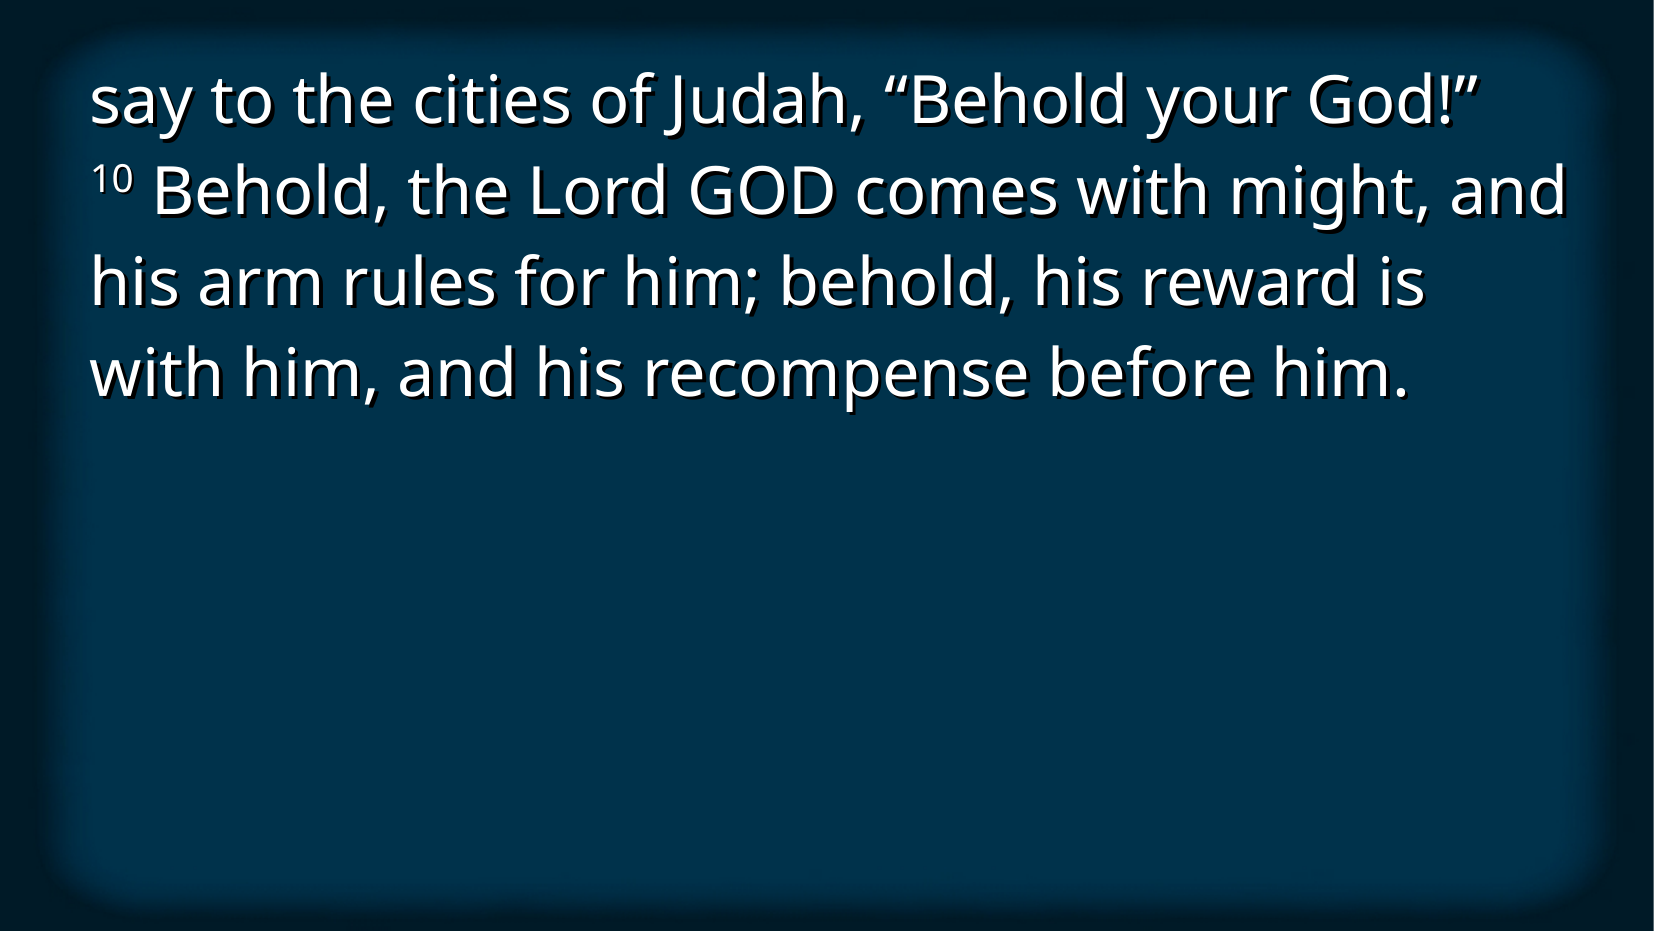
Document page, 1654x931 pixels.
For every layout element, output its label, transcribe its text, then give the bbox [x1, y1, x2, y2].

text_box say to the cities of Judah, “Behold your God!” 10 Behold, the Lord GOD comes with might, and his arm rules for him; behold, his reward is with him, and his recompense before him. [75, 45, 1591, 415]
picture [0, 0, 1654, 931]
